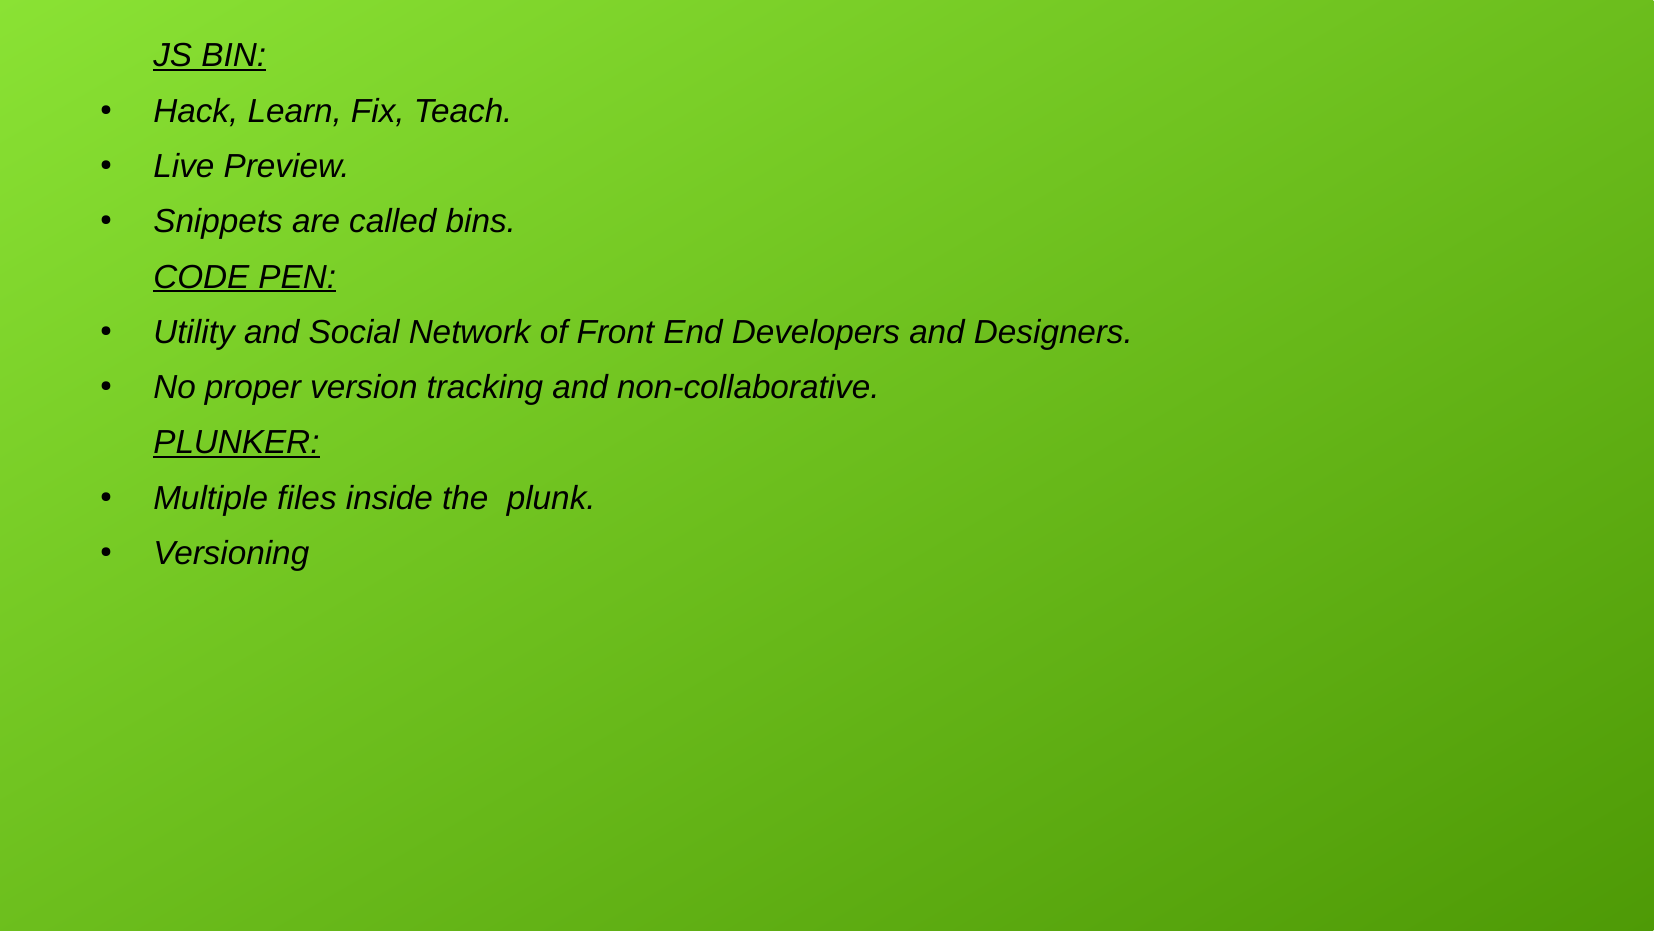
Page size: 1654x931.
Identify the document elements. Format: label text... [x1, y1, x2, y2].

list JS BIN: Hack, Learn, Fix, Teach. Live Preview. Snippets are called bins. CODE PEN: Utility and Social Network of Front End Developers and Designers. No proper version tracking and non-collaborative. PLUNKER: Multiple files inside the plunk. Versioning [82, 36, 1571, 757]
